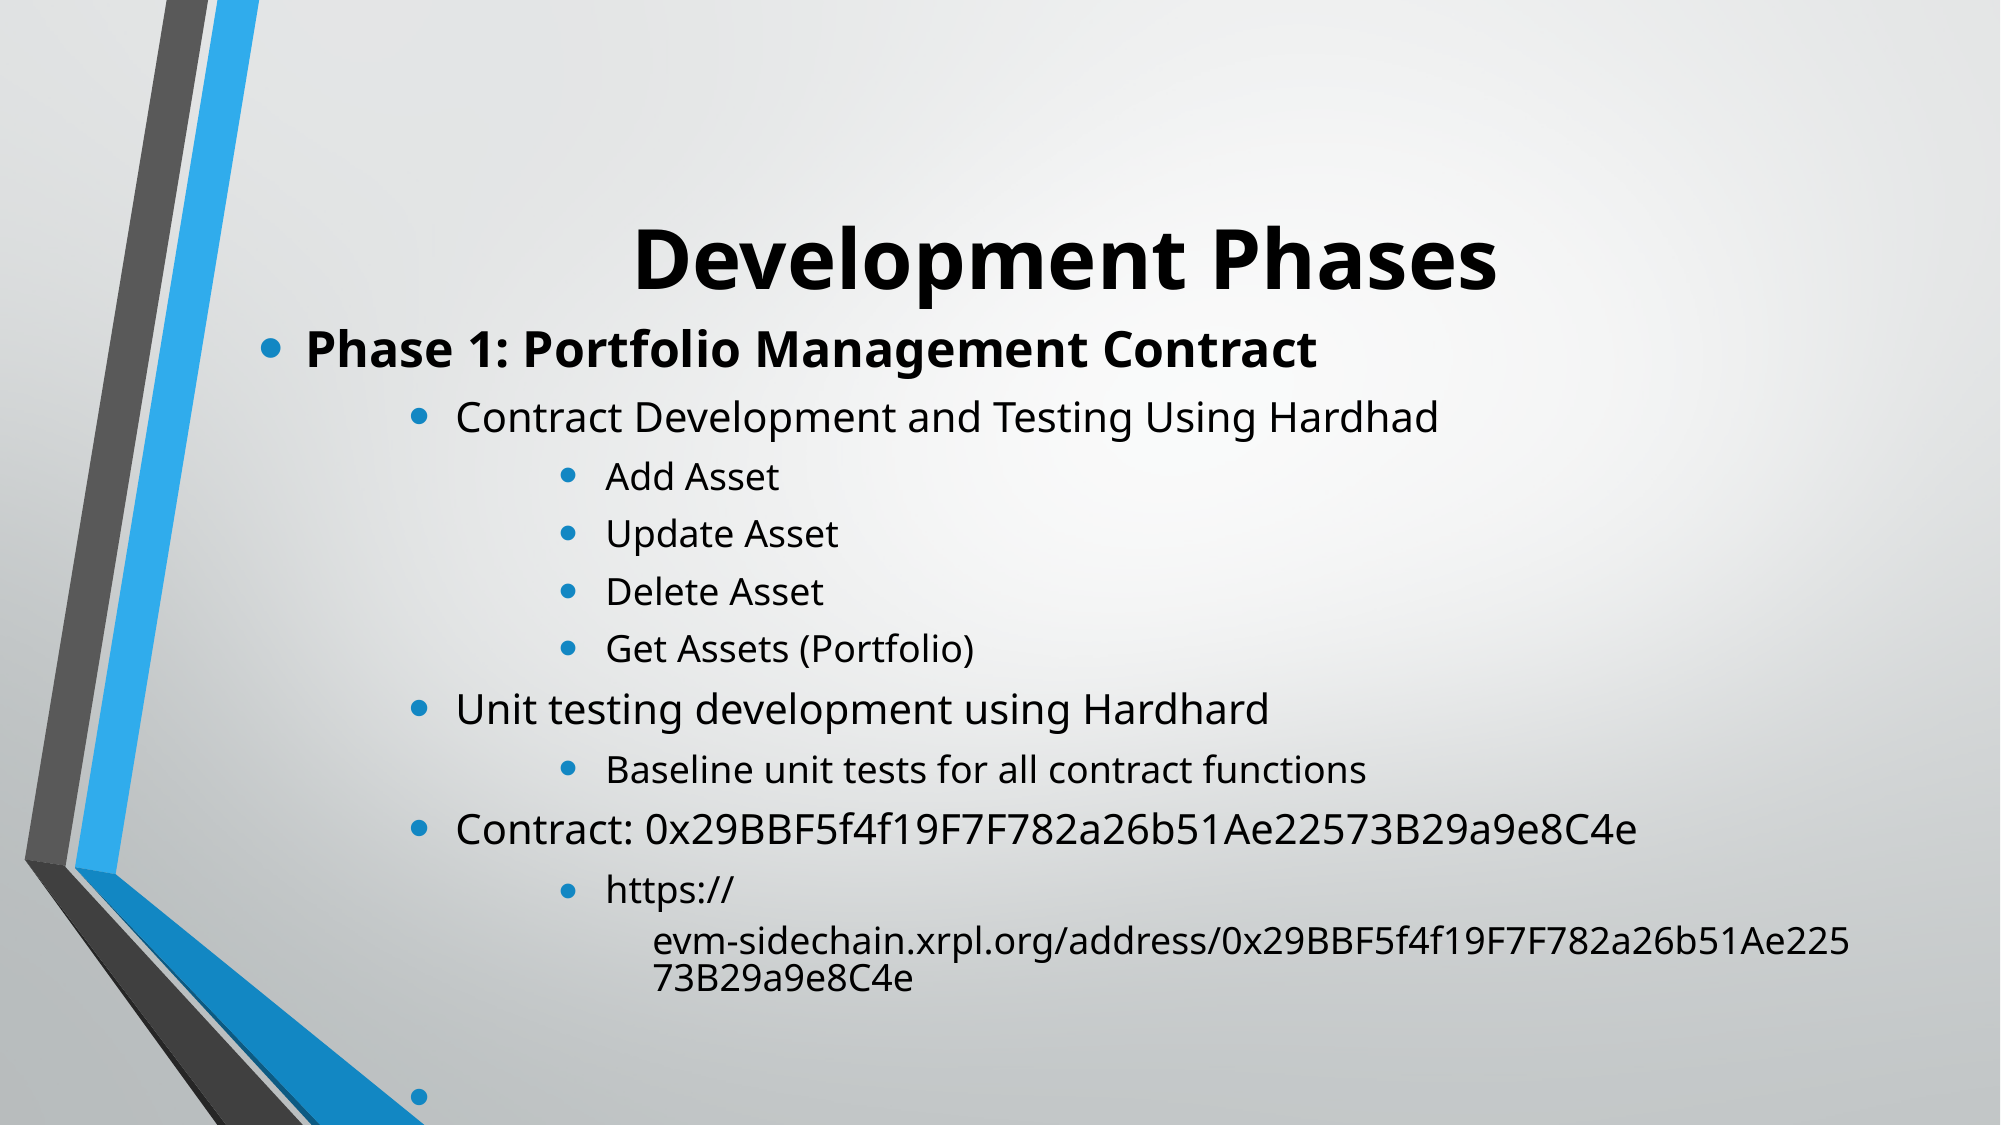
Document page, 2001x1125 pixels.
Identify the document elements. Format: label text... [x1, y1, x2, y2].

title Development Phases [243, 112, 1887, 400]
list Phase 1: Portfolio Management Contract Contract Development and Testing Using Hardhad Add Asset Update Asset Delete Asset Get Assets (Portfolio) Unit testing development using Hardhard Baseline unit tests for all contract functions Contract: 0x29BBF5f4f19F7F782a26b51Ae22573B29a9e8C4e https://evm-sidechain.xrpl.org/address/0x29BBF5f4f19F7F782a26b51Ae22573B29a9e8C4e [243, 400, 1887, 1057]
